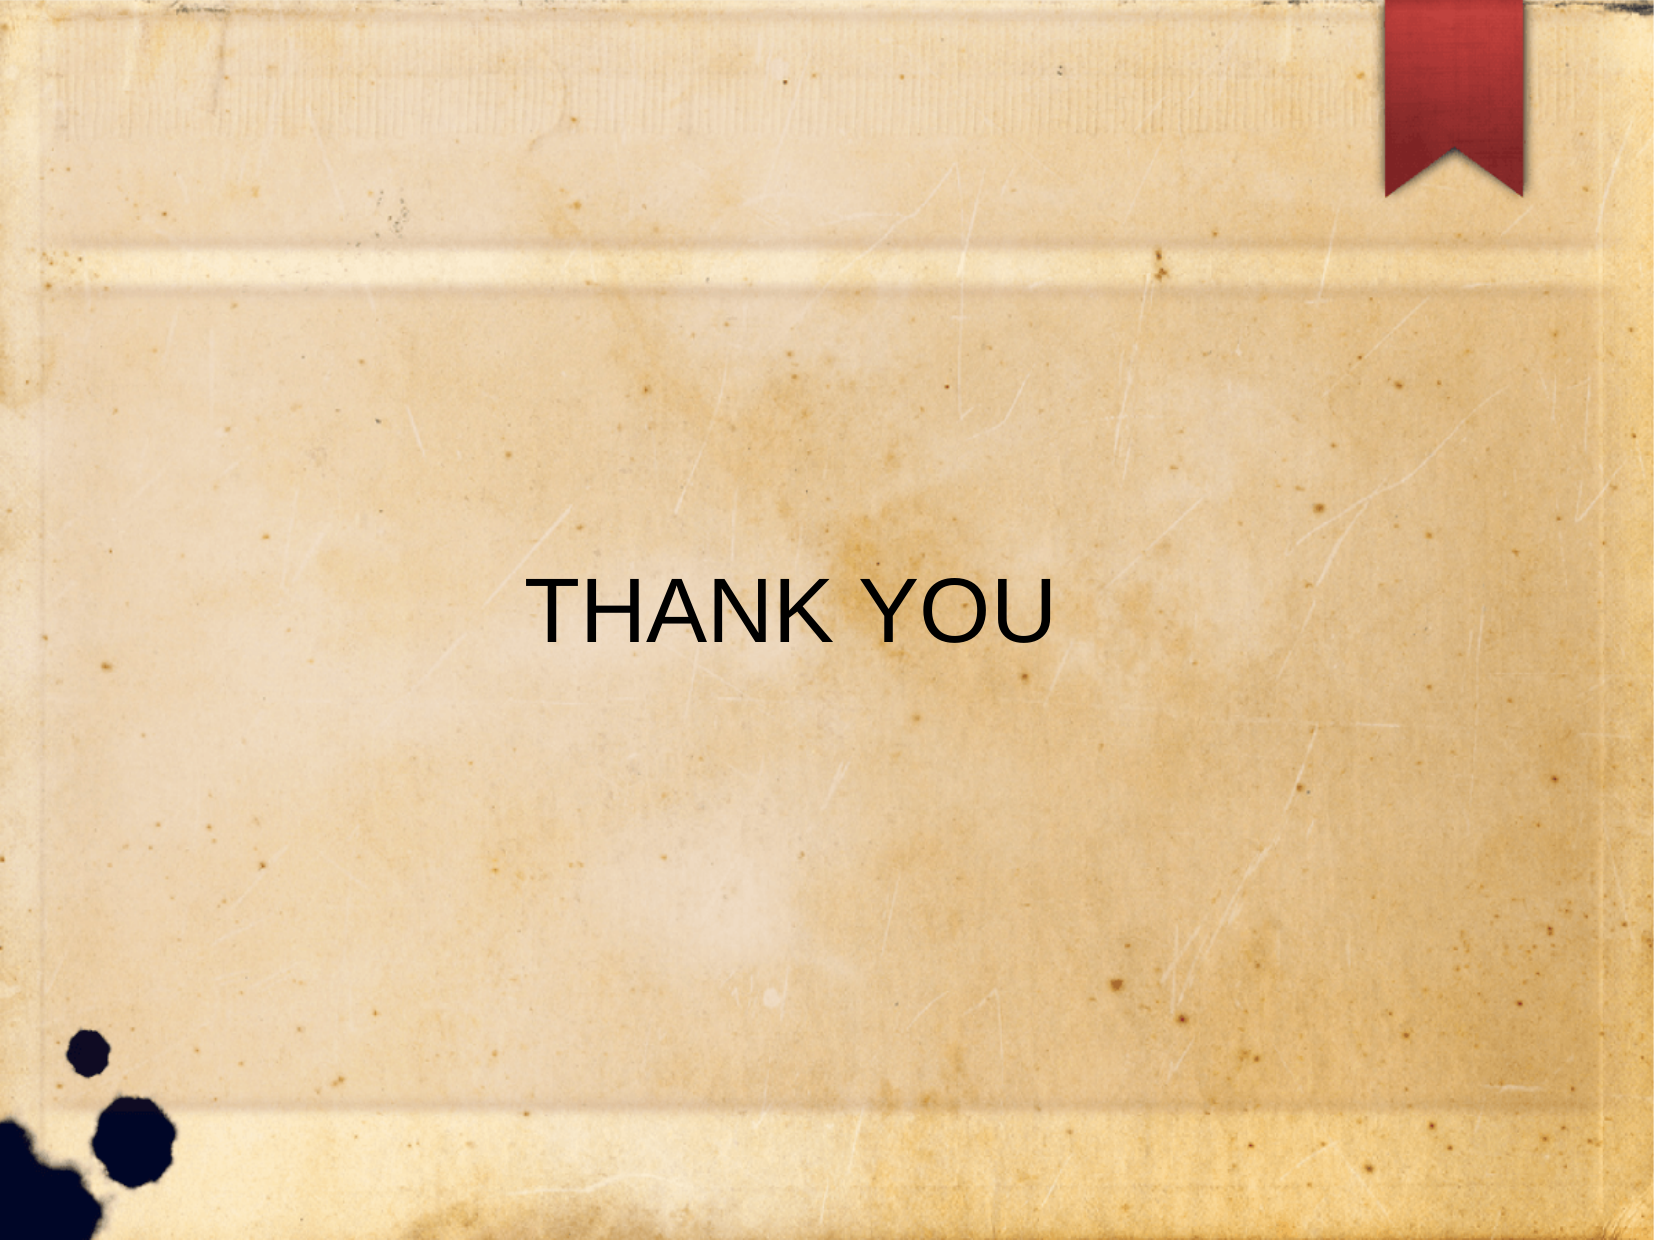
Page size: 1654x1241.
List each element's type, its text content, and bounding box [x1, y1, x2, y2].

text_box THANK YOU [47, 501, 1536, 709]
picture [0, 0, 1654, 1240]
